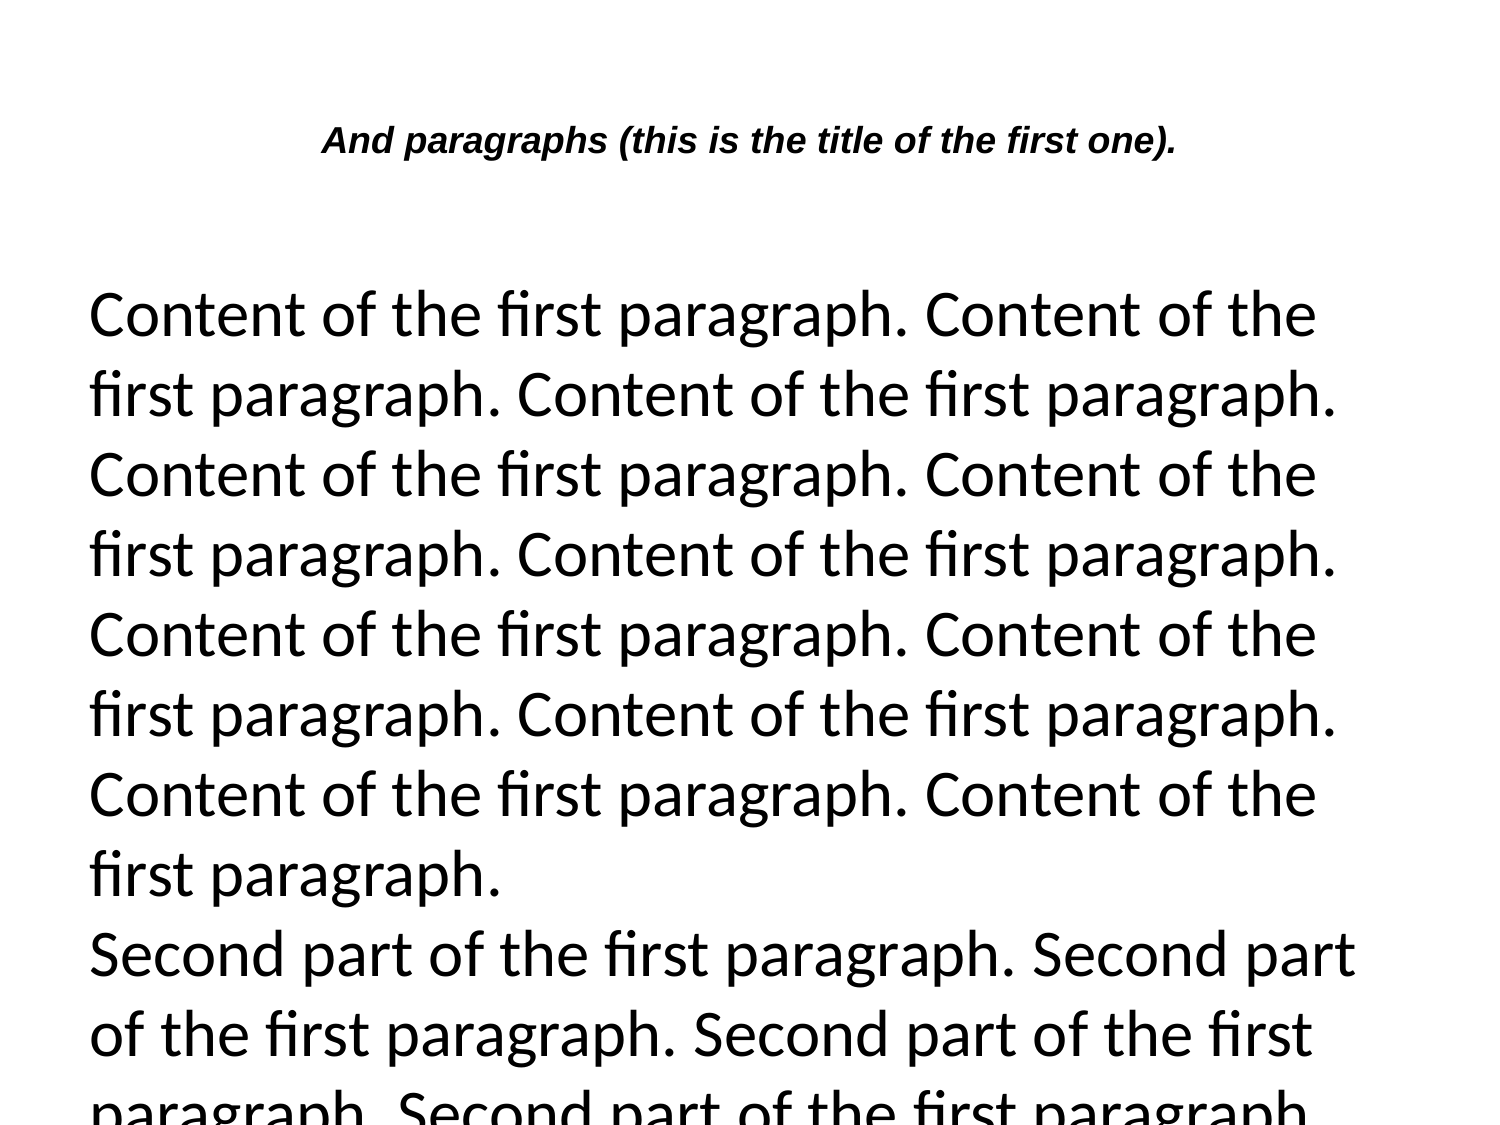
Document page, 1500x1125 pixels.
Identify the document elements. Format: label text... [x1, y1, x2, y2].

text_box Content of the first paragraph. Content of the first paragraph. Content of the first paragraph. Content of the first paragraph. Content of the first paragraph. Content of the first paragraph. Content of the first paragraph. Content of the first paragraph. Content of the first paragraph. Content of the first paragraph. Content of the first paragraph. Second part of the first paragraph. Second part of the first paragraph. Second part of the first paragraph. Second part of the first paragraph. Second part of the first paragraph. Second part of the first paragraph. Third part. [75, 262, 1425, 1005]
text_box And paragraphs (this is the title of the first one). [75, 45, 1425, 233]
